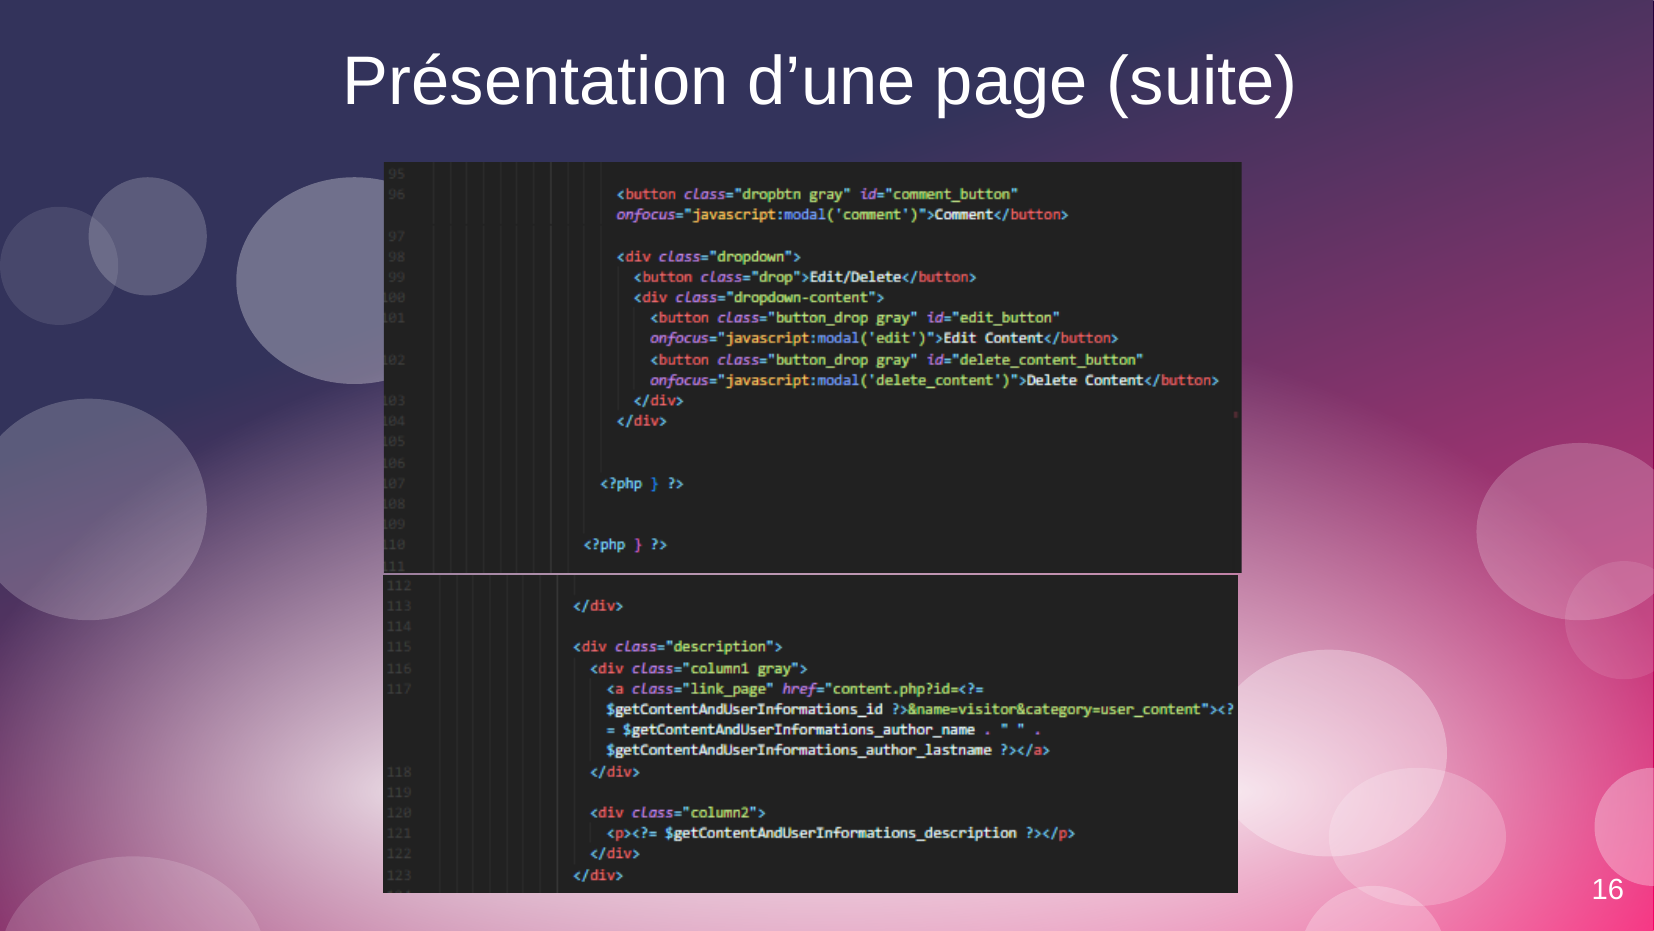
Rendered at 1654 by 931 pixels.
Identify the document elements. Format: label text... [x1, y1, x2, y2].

picture [383, 162, 1242, 893]
title Présentation d’une page (suite) [82, 0, 1559, 163]
